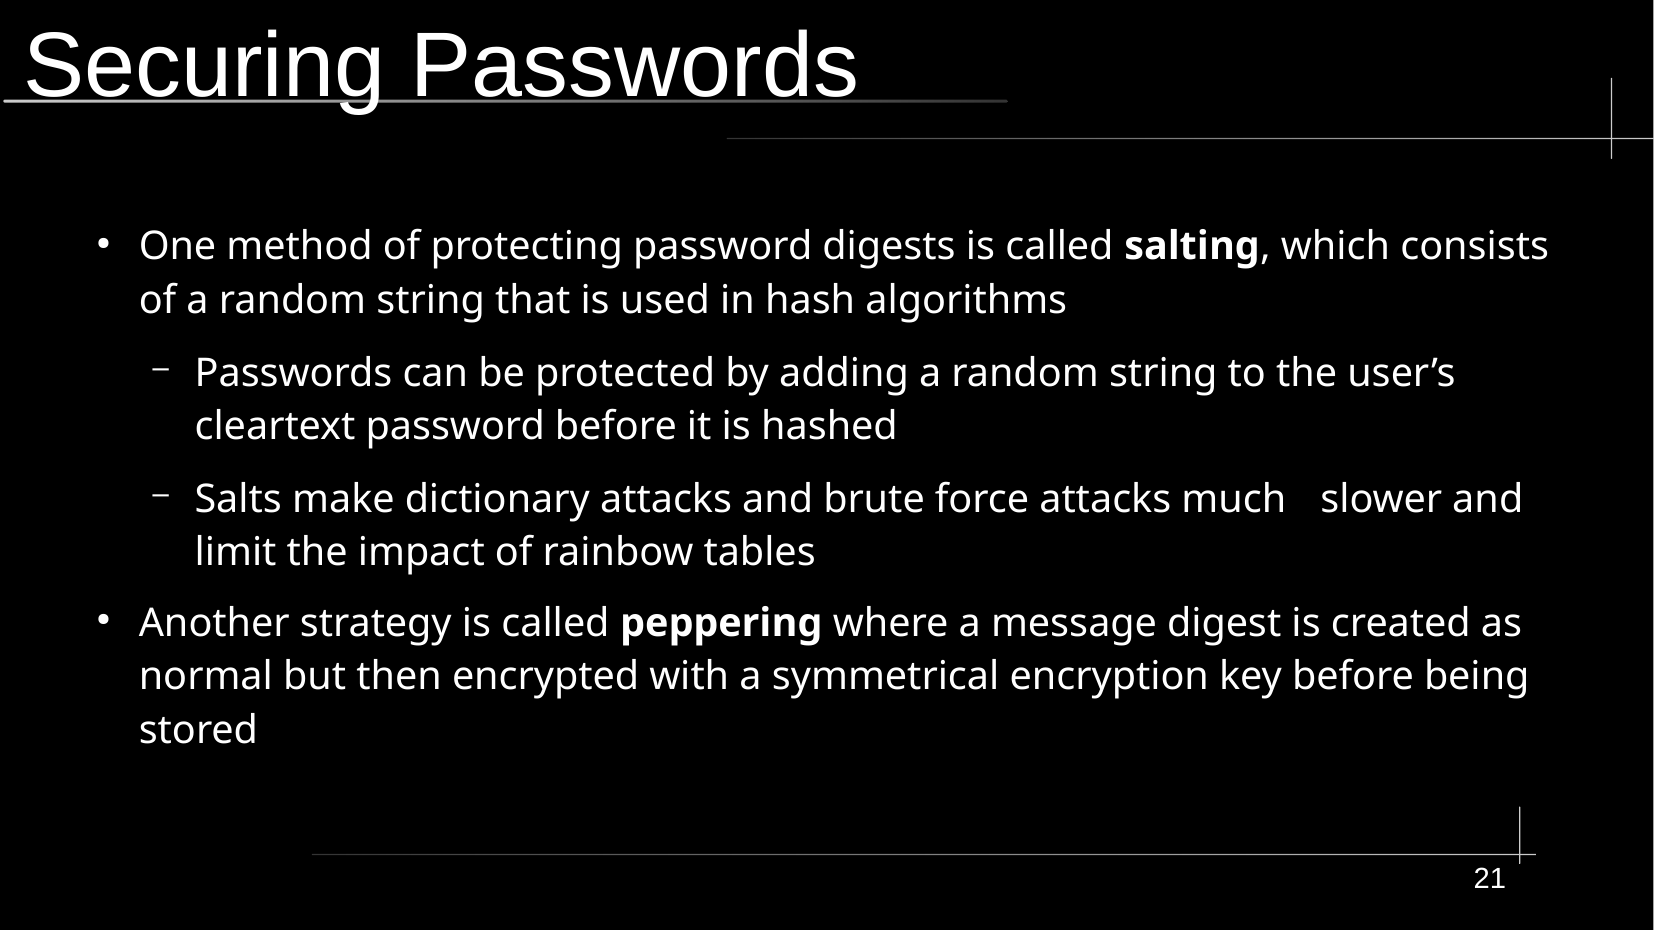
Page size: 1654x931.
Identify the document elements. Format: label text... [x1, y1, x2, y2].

list One method of protecting password digests is called salting, which consists of a random string that is used in hash algorithms Passwords can be protected by adding a random string to the user’s cleartext password before it is hashed Salts make dictionary attacks and brute force attacks much slower and limit the impact of rainbow tables Another strategy is called peppering where a message digest is created as normal but then encrypted with a symmetrical encryption key before being stored [82, 217, 1571, 758]
title Securing Passwords [23, 11, 1589, 119]
